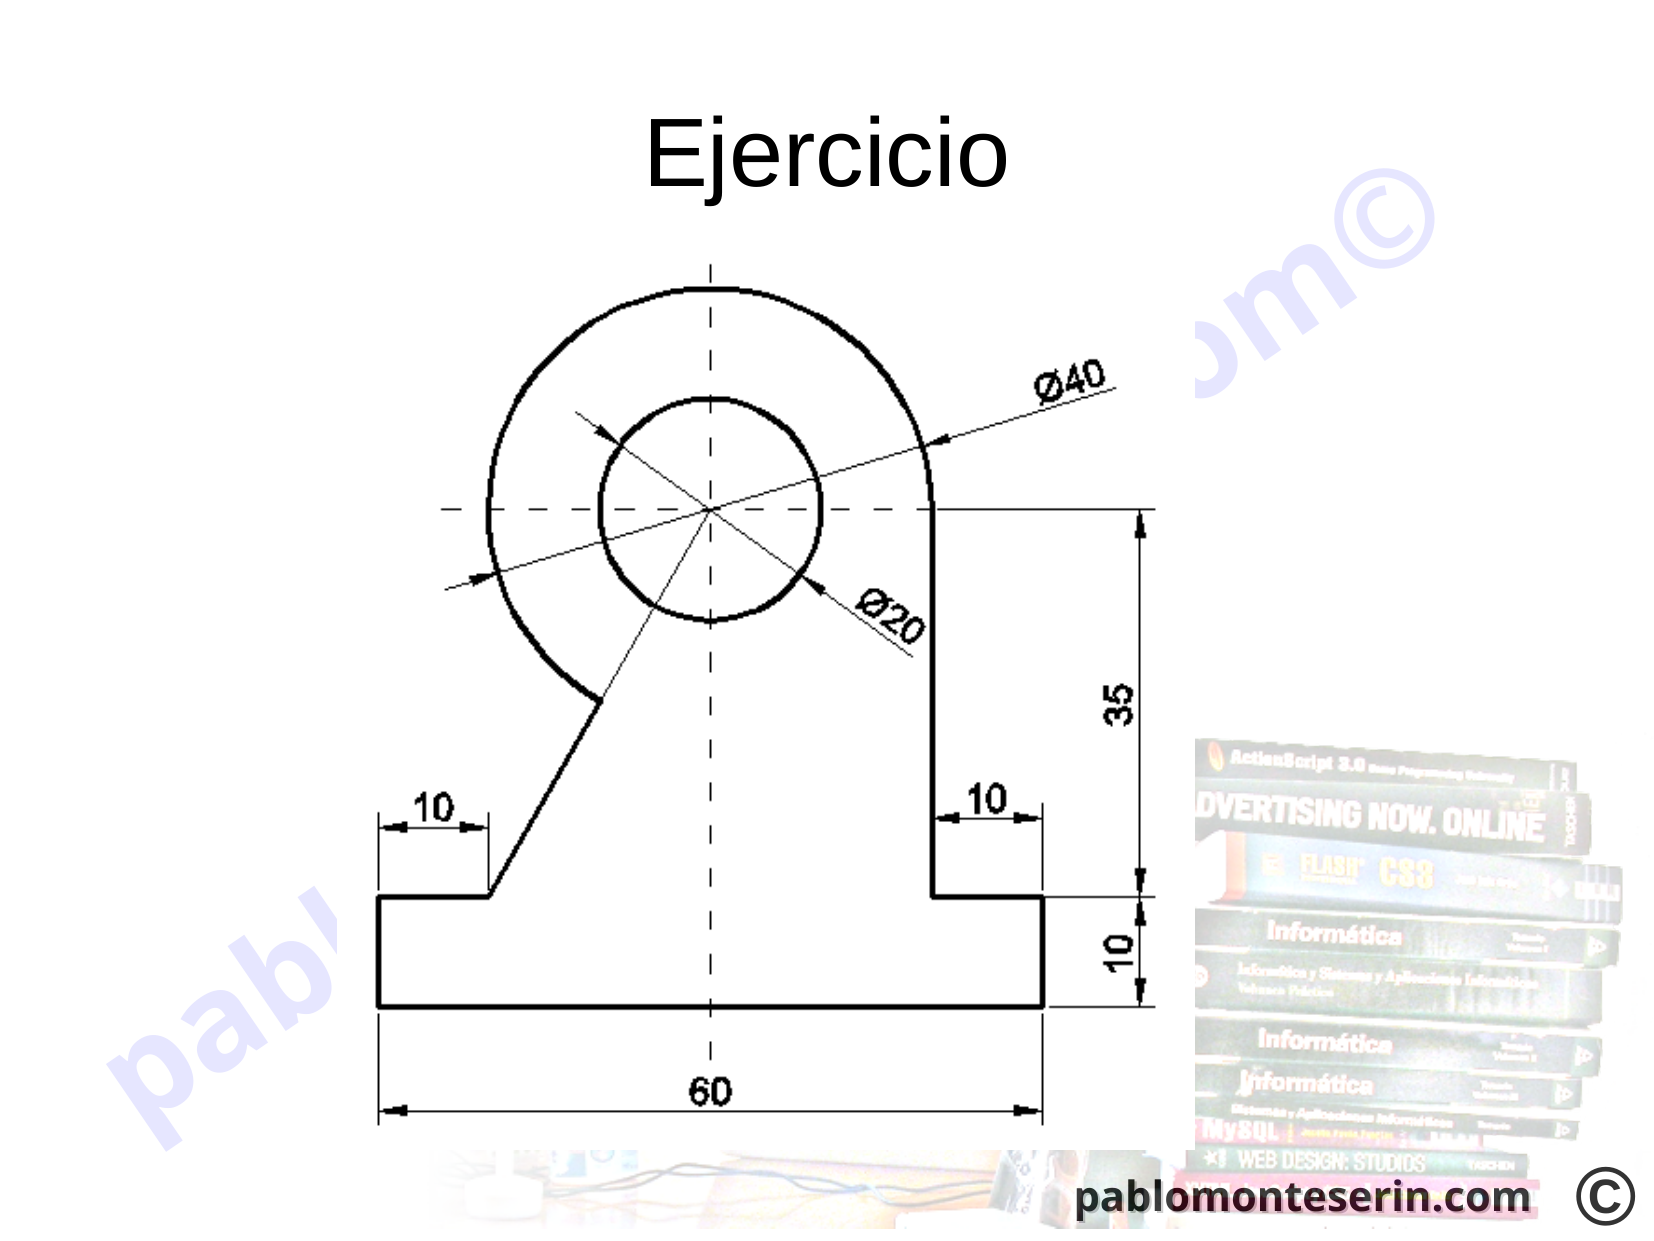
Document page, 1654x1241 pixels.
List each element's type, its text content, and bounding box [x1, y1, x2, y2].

title Ejercicio [82, 49, 1571, 257]
picture [337, 246, 1654, 1229]
